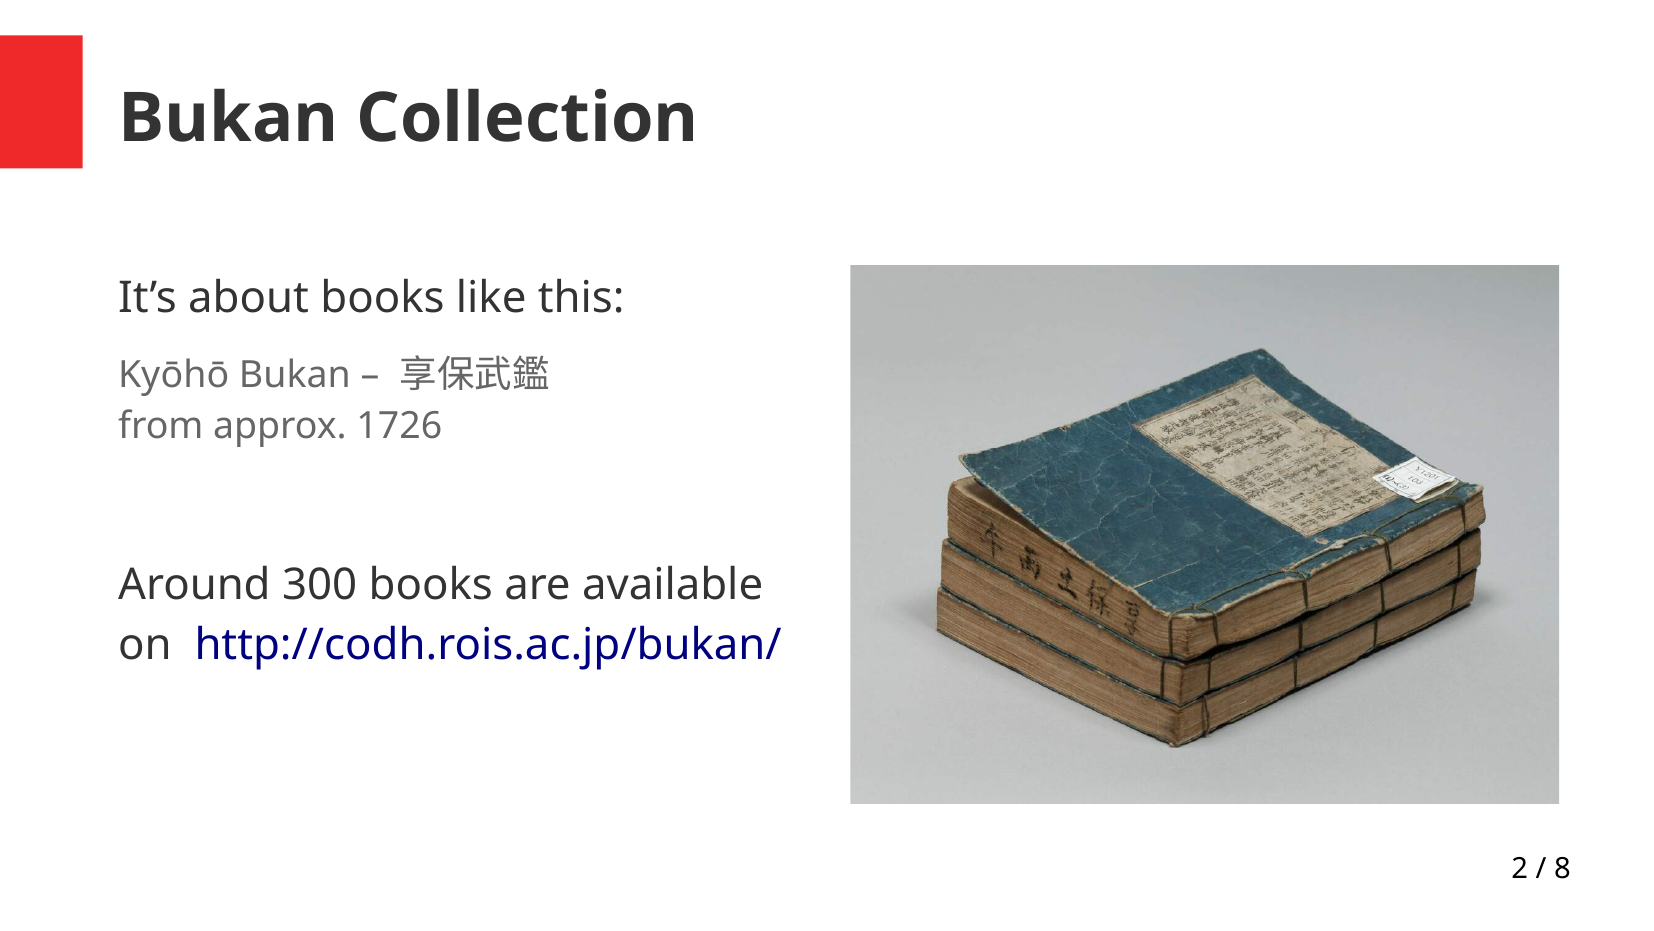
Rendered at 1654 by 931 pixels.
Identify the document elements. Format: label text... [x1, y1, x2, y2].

picture [850, 265, 1560, 804]
list It’s about books like this: Kyōhō Bukan – 享保武鑑 from approx. 1726 Around 300 books are available on http://codh.rois.ac.jp/bukan/ [118, 265, 810, 806]
title Bukan Collection [118, 37, 1571, 193]
